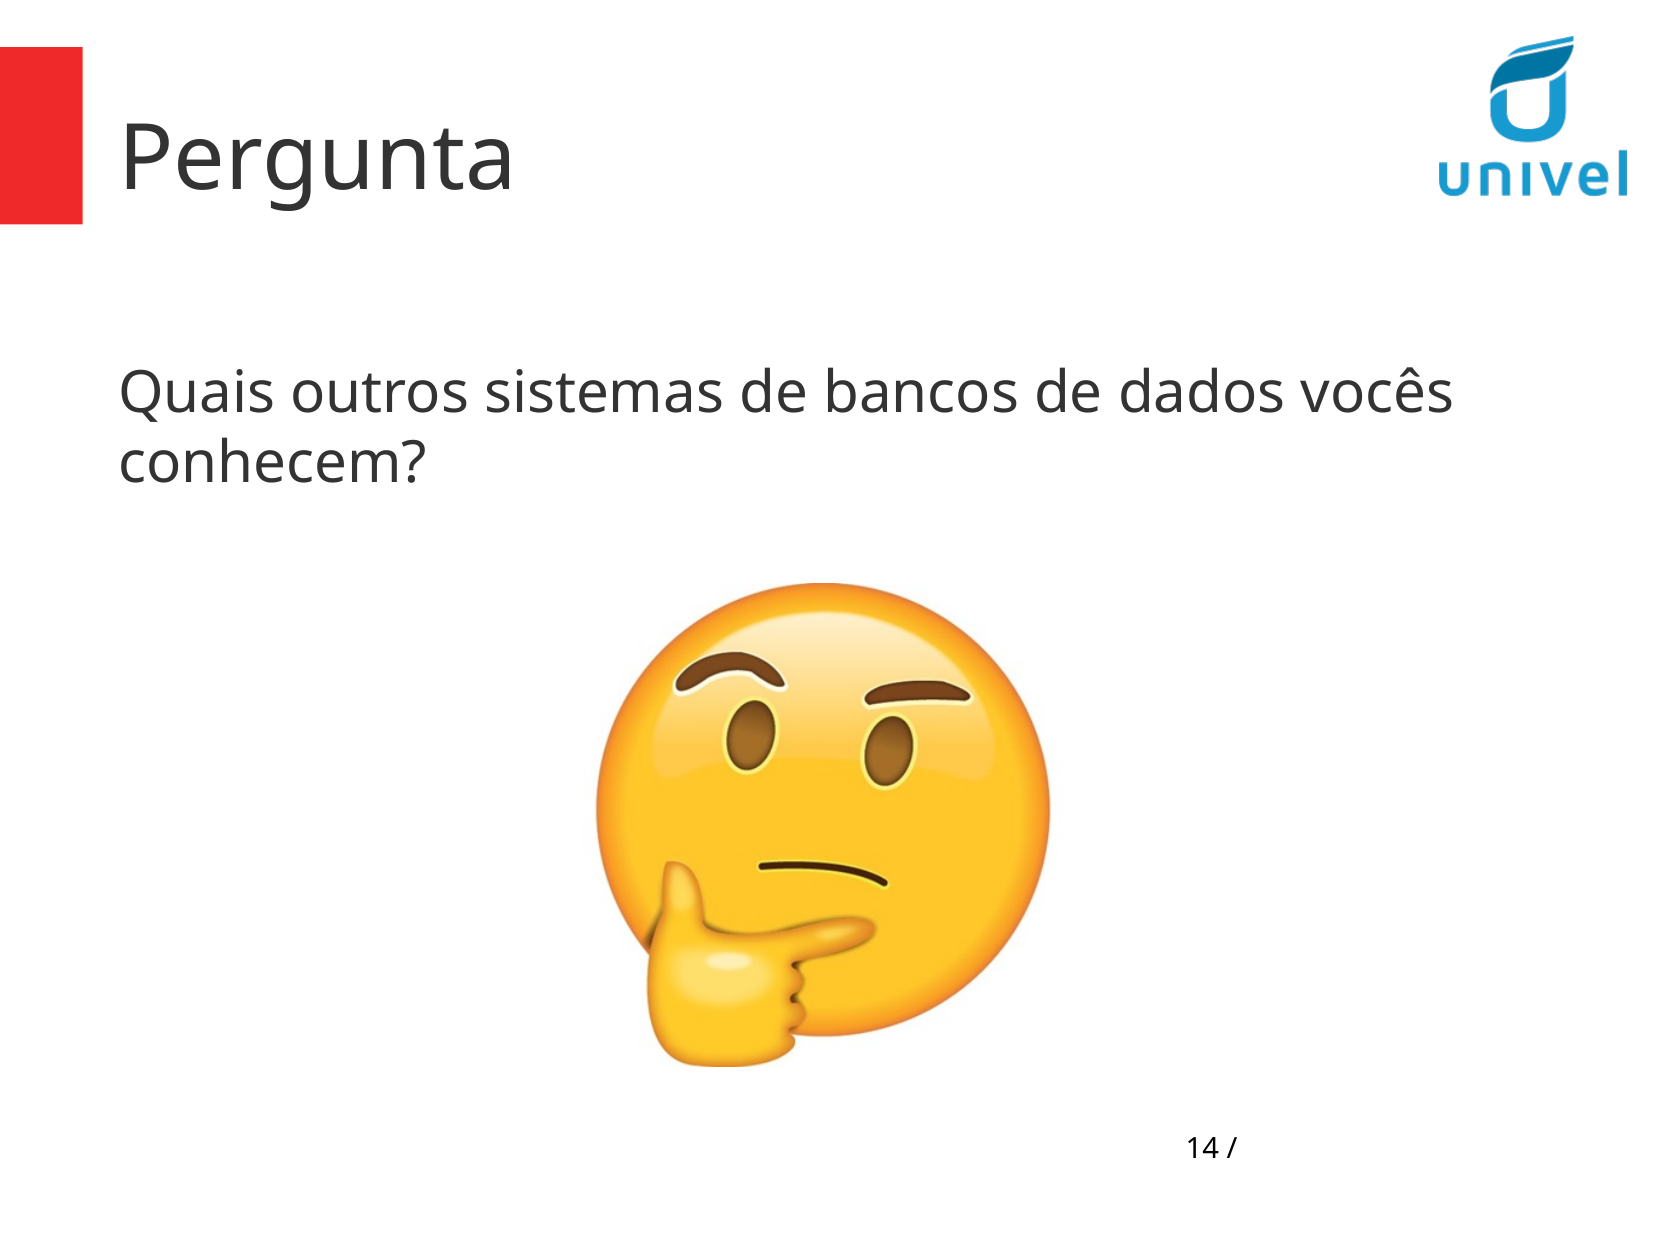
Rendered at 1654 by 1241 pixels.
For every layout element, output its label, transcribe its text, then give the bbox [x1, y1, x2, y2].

text_box / [1185, 1129, 1571, 1216]
picture [581, 583, 1065, 1067]
title Pergunta [118, 49, 1571, 257]
list Quais outros sistemas de bancos de dados vocês conhecem? [118, 354, 1536, 1074]
